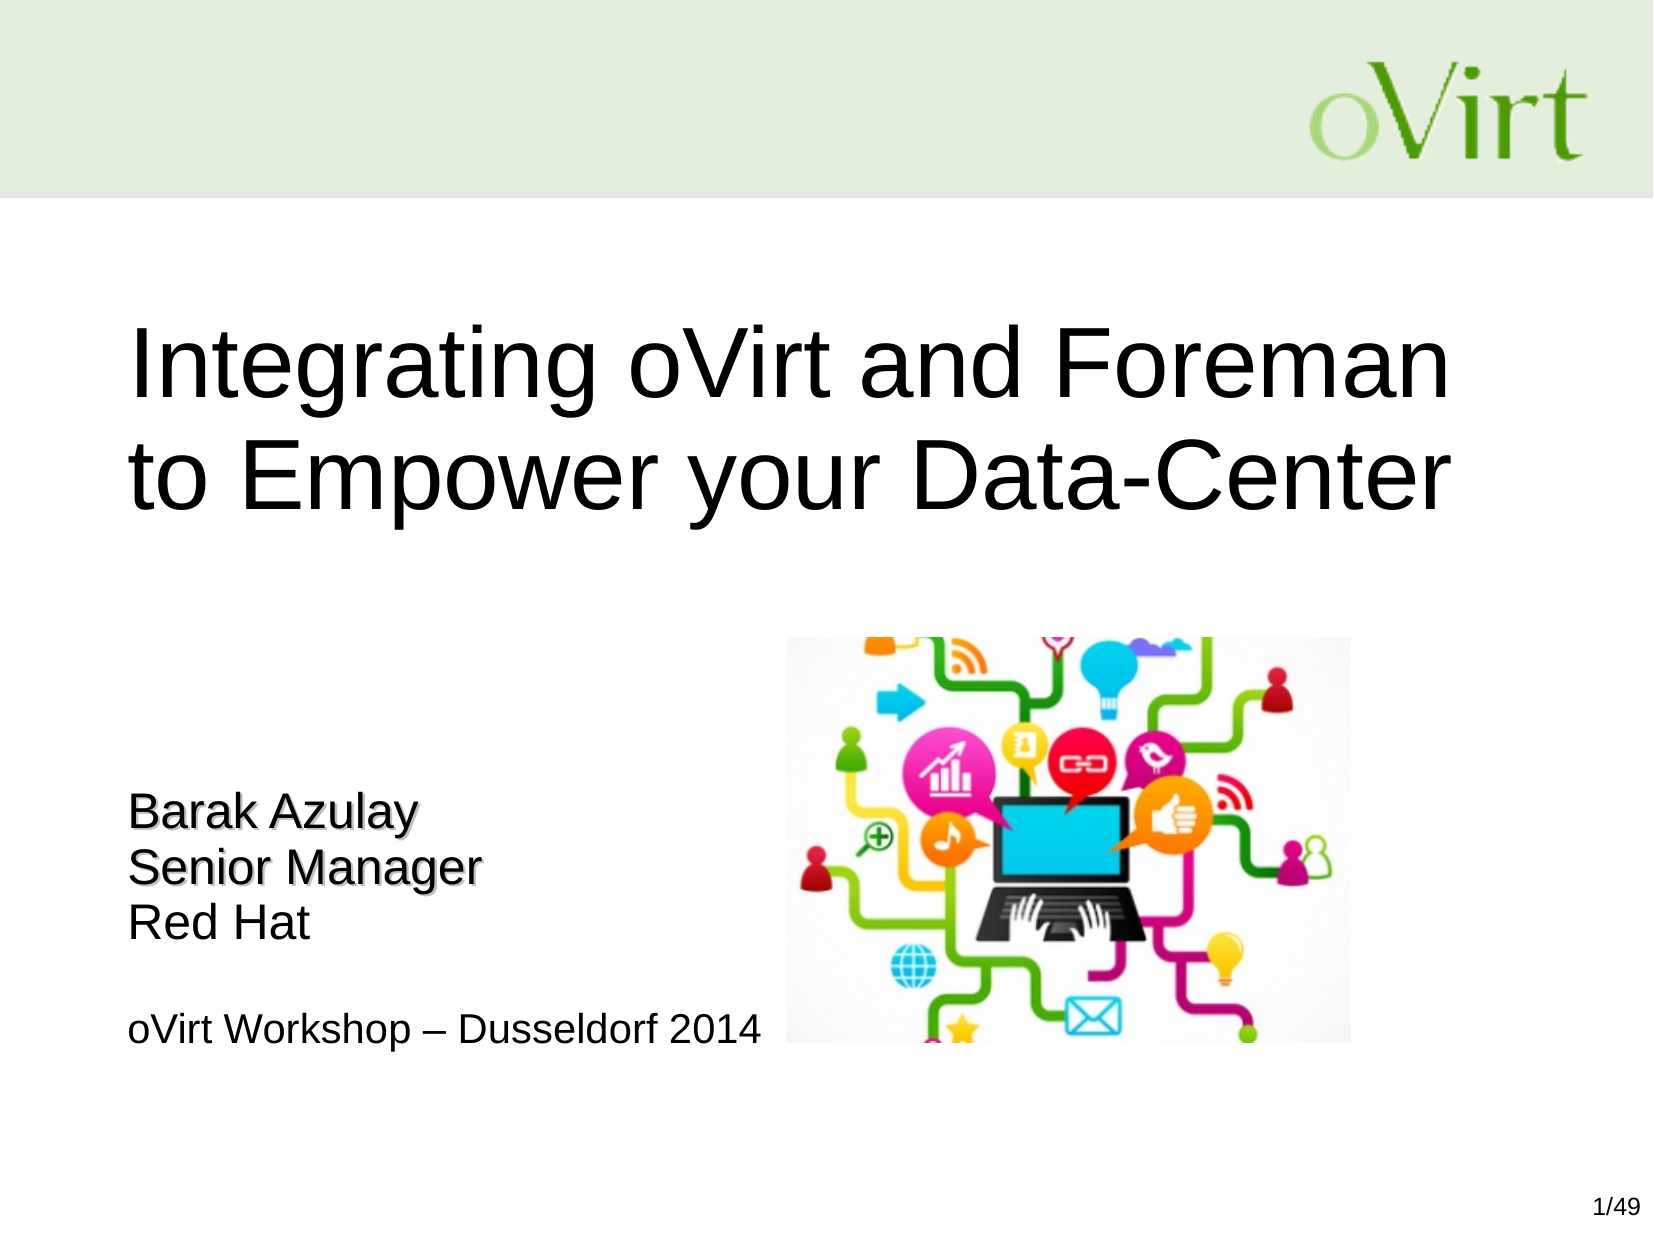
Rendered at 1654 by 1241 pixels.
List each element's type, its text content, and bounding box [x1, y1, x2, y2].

text_box Integrating oVirt and Foreman to Empower your Data-Center [112, 300, 1549, 539]
picture [1289, 36, 1613, 181]
picture [786, 637, 1351, 1043]
text_box Barak Azulay Senior Manager Red Hat oVirt Workshop – Dusseldorf 2014 [112, 775, 1485, 1061]
